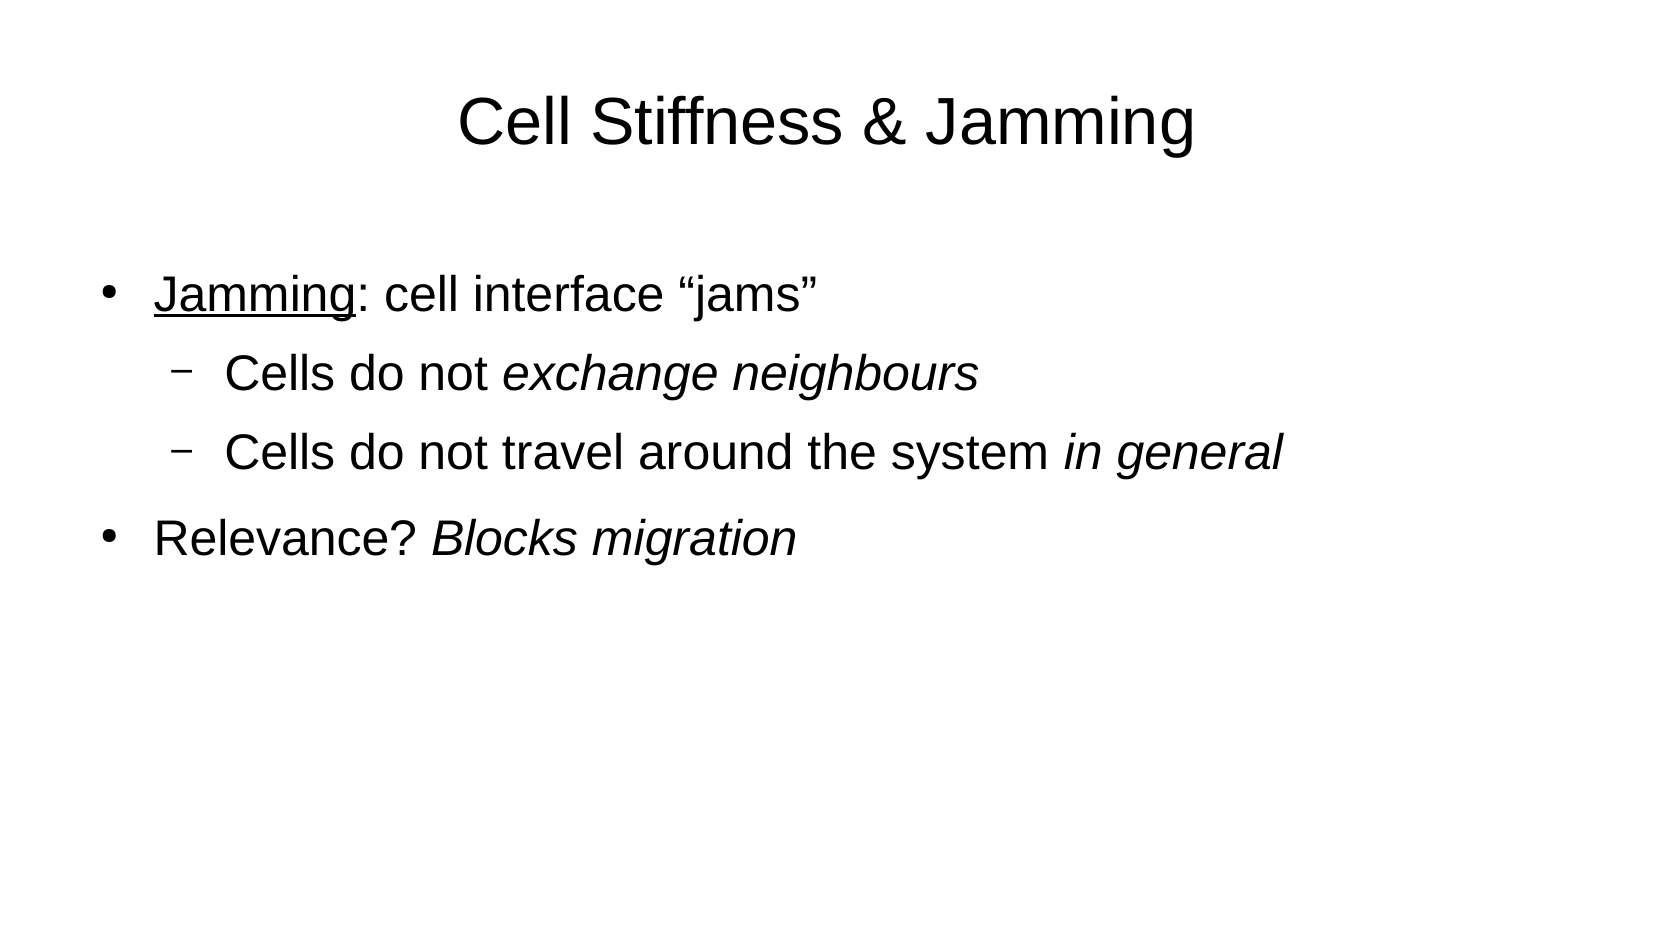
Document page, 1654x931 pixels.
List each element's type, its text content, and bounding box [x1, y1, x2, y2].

list Jamming: cell interface “jams” Cells do not exchange neighbours Cells do not travel around the system in general Relevance? Blocks migration [82, 265, 1571, 758]
title Cell Stiffness & Jamming [82, 37, 1571, 207]
